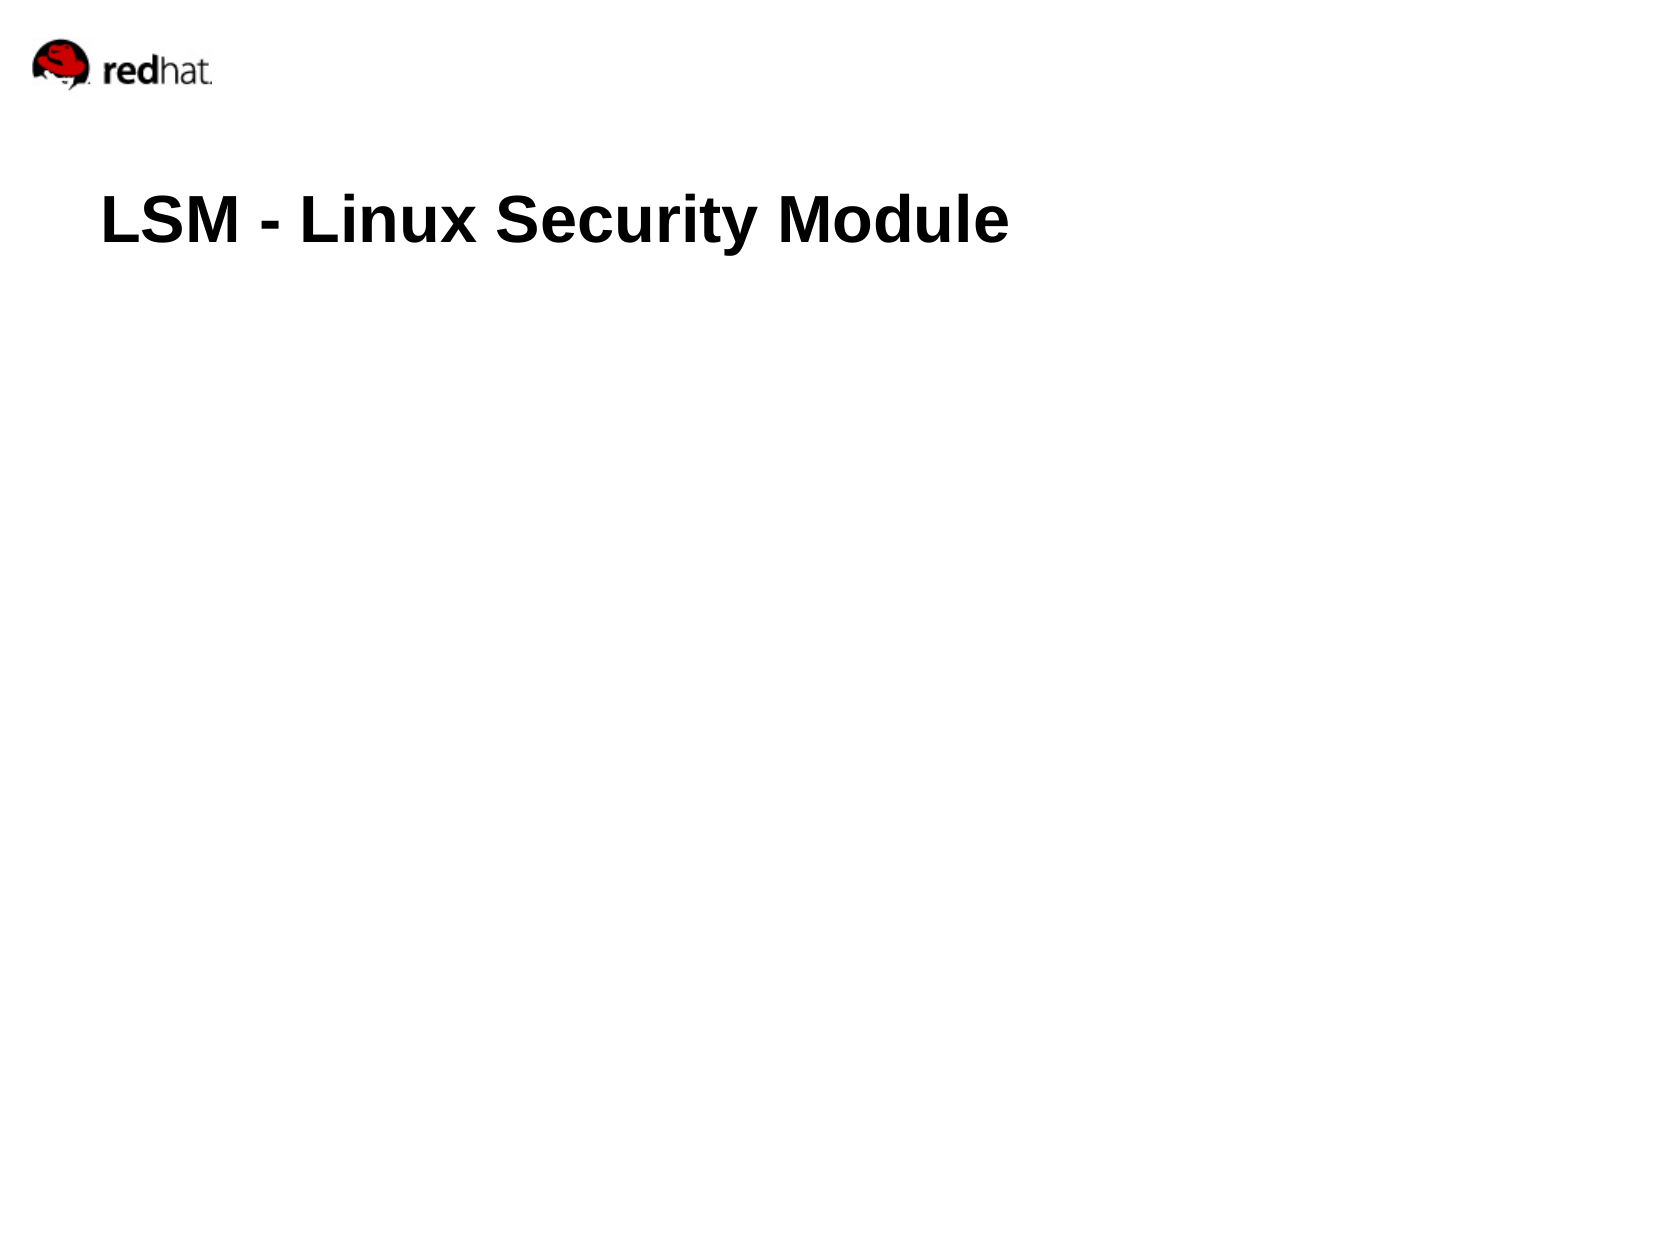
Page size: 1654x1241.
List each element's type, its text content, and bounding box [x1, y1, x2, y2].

title LSM - Linux Security Module [100, 164, 1506, 275]
picture [31, 37, 212, 98]
